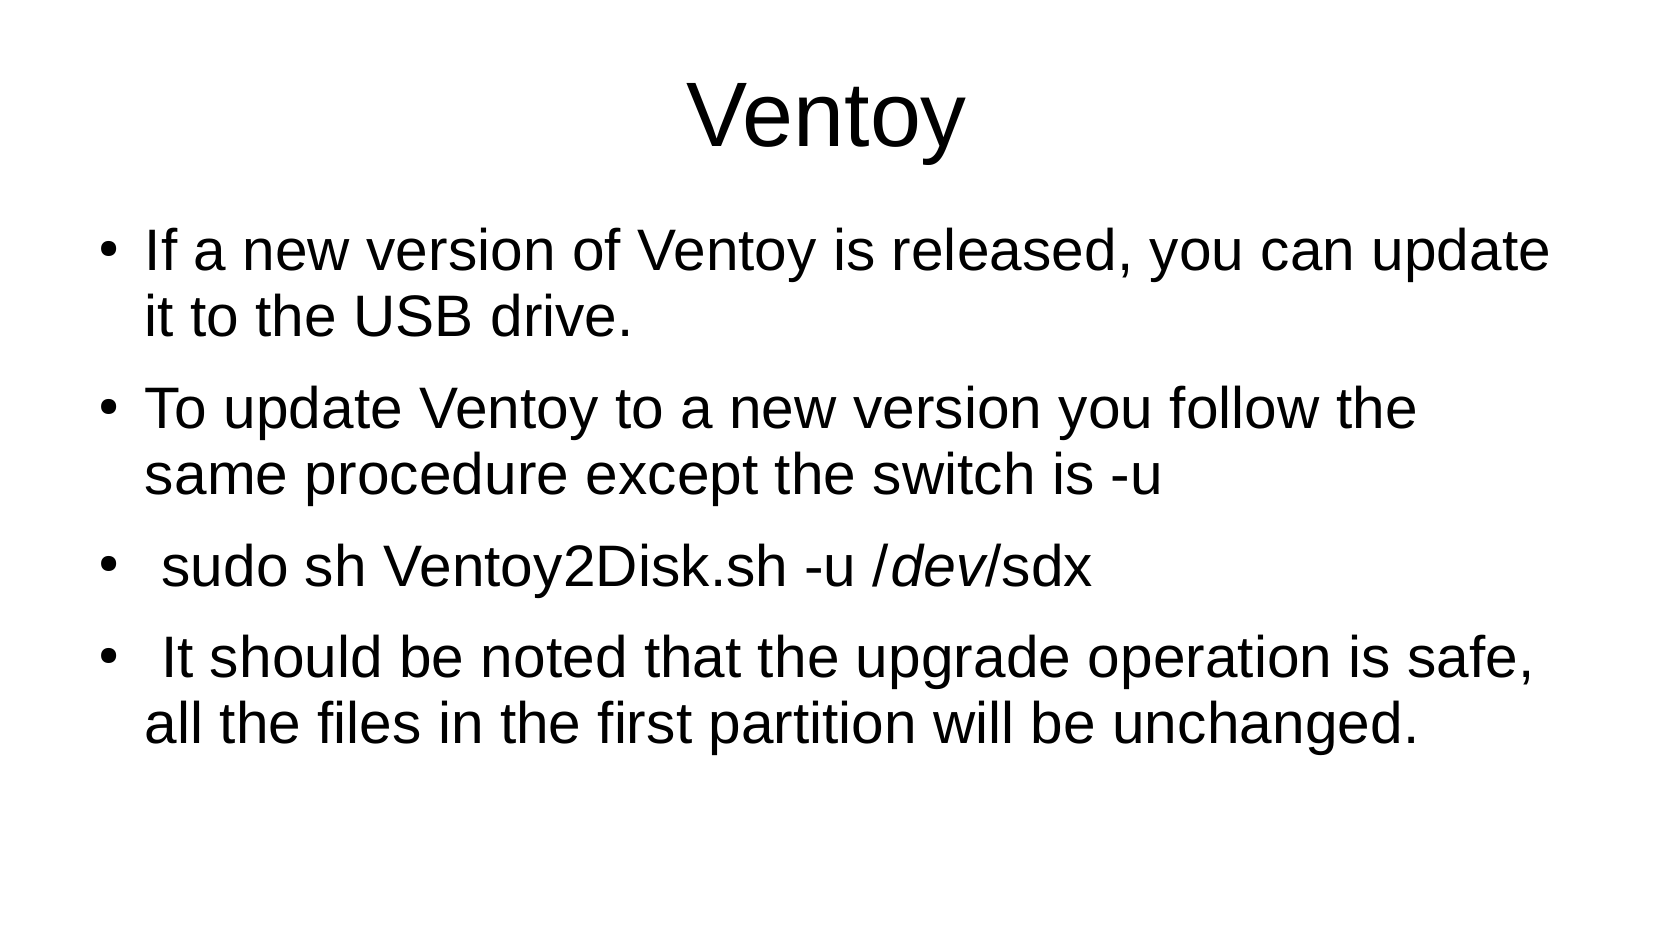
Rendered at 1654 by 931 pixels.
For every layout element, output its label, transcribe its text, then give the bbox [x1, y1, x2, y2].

list If a new version of Ventoy is released, you can update it to the USB drive. To update Ventoy to a new version you follow the same procedure except the switch is -u sudo sh Ventoy2Disk.sh -u /dev/sdx It should be noted that the upgrade operation is safe, all the files in the first partition will be unchanged. [82, 217, 1571, 758]
title Ventoy [82, 37, 1571, 193]
